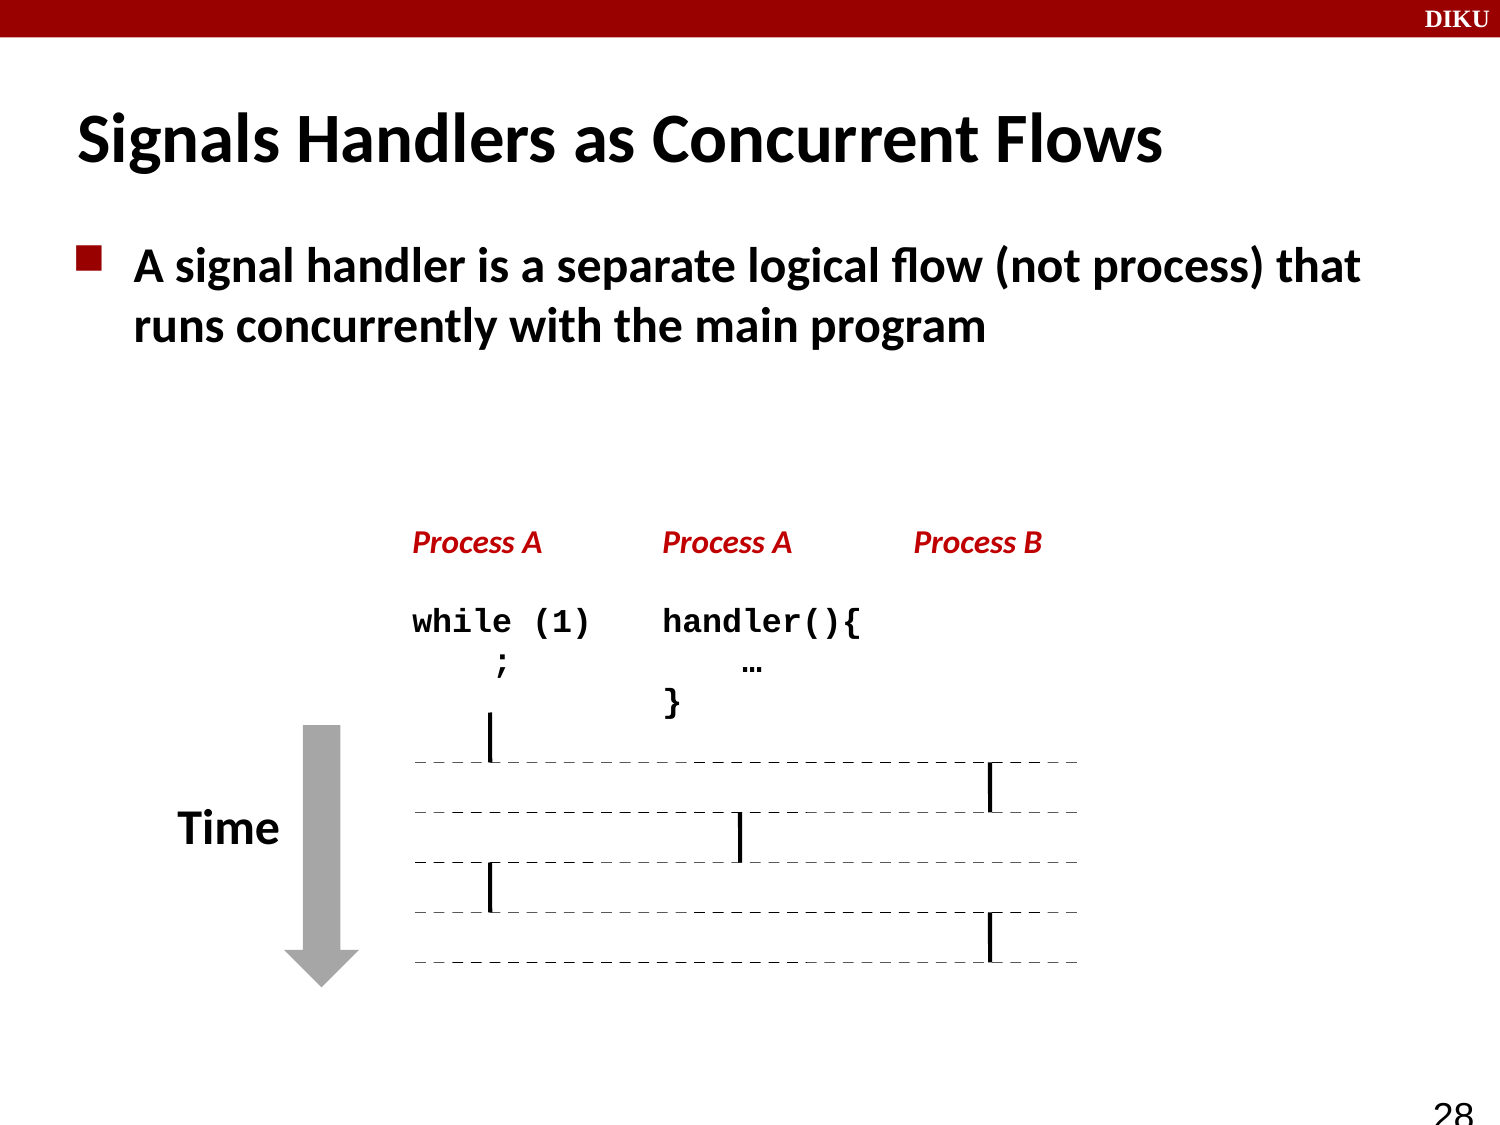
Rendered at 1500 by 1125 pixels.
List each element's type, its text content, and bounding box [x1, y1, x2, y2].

text_box Process B [898, 512, 1058, 568]
text_box Process A handler(){ … } [647, 512, 878, 727]
text_box Time [162, 786, 297, 862]
text_box [284, 725, 359, 988]
text_box A signal handler is a separate logical flow (not process) that runs concurrently with the main program [62, 224, 1426, 438]
text_box Signals Handlers as Concurrent Flows [62, 71, 1308, 197]
text_box Process A while (1) ; [397, 512, 608, 687]
